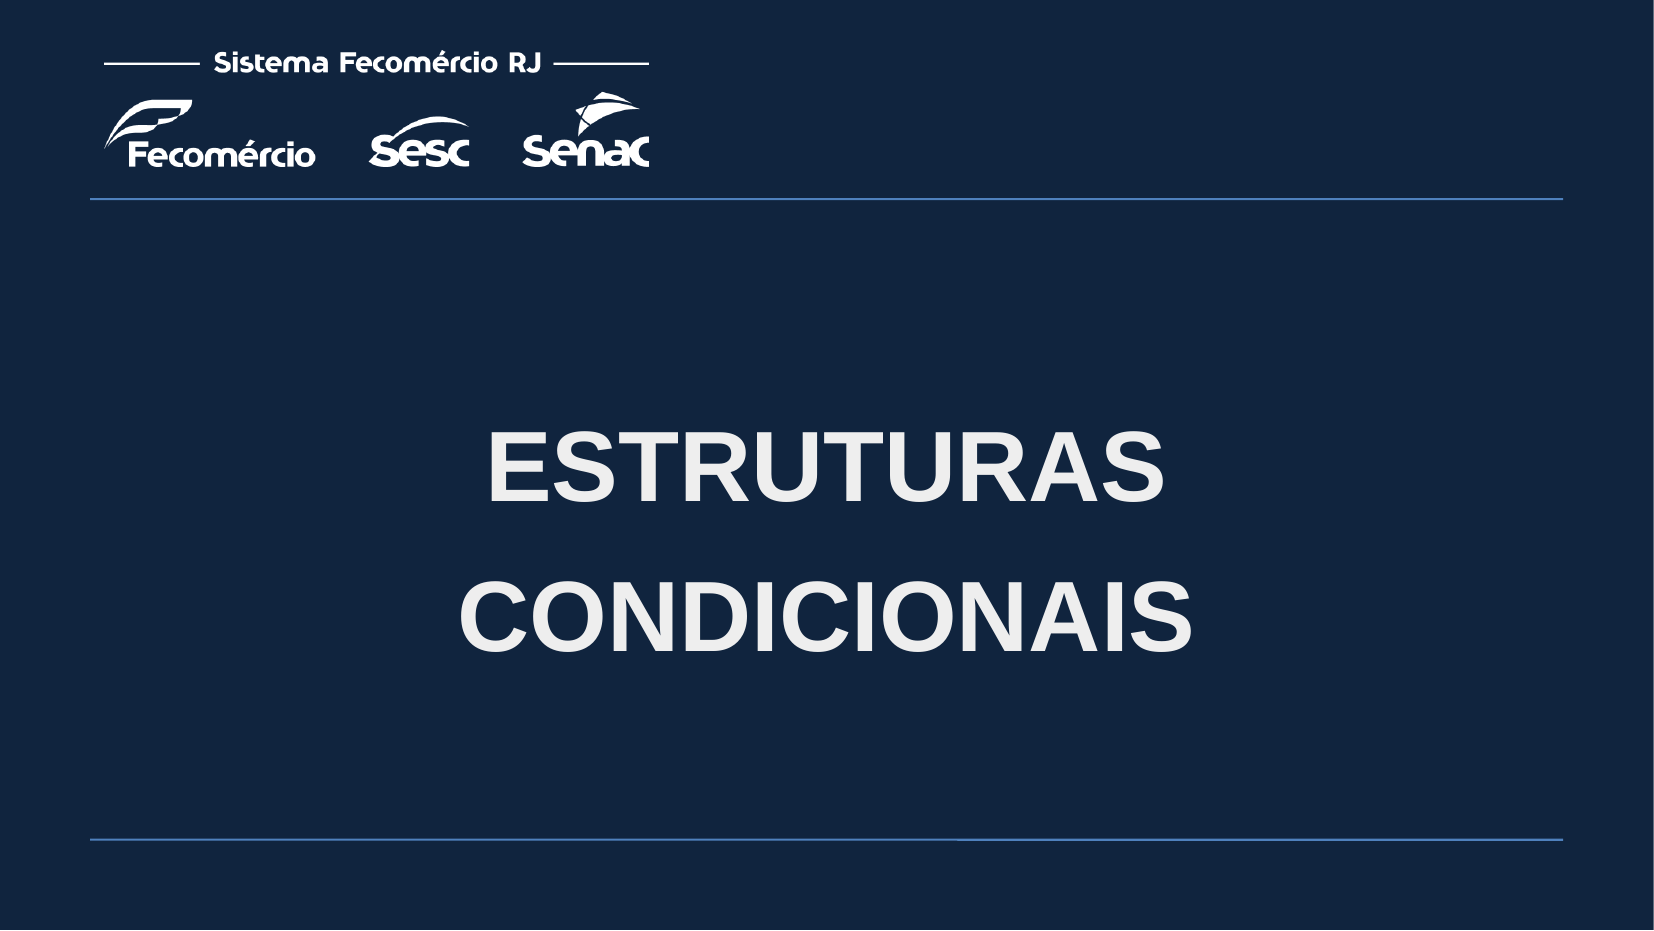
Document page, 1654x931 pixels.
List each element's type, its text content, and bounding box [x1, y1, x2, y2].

picture [104, 50, 649, 167]
text_box ESTRUTURAS CONDICIONAIS [94, 206, 1559, 836]
